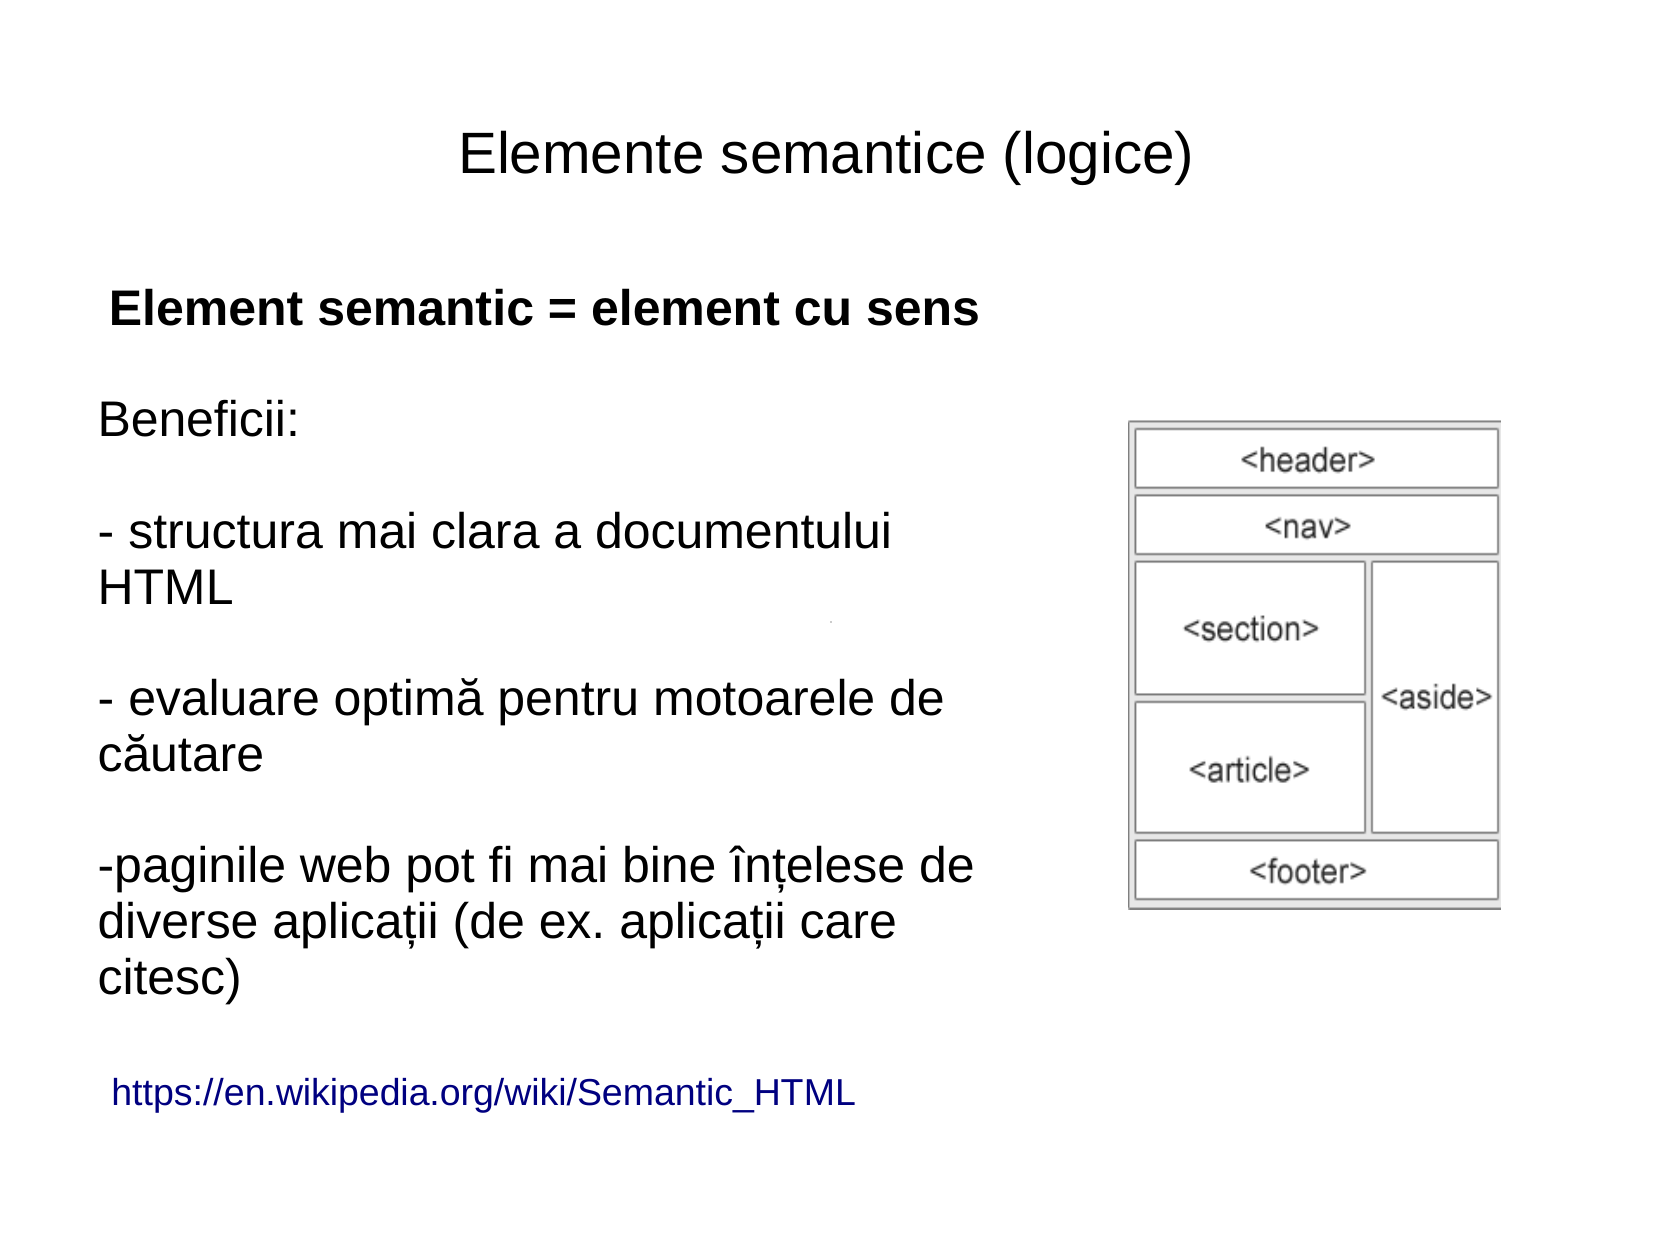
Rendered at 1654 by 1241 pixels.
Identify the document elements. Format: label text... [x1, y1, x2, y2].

picture [1128, 419, 1501, 910]
title Elemente semantice (logice) [82, 49, 1571, 257]
text_box Element semantic = element cu sens Beneficii: - structura mai clara a documentului HTML - evaluare optimă pentru motoarele de căutare -paginile web pot fi mai bine înțelese de diverse aplicații (de ex. aplicații care citesc) https://en.wikipedia.org/wiki/Semantic_HTML [82, 272, 1052, 1241]
